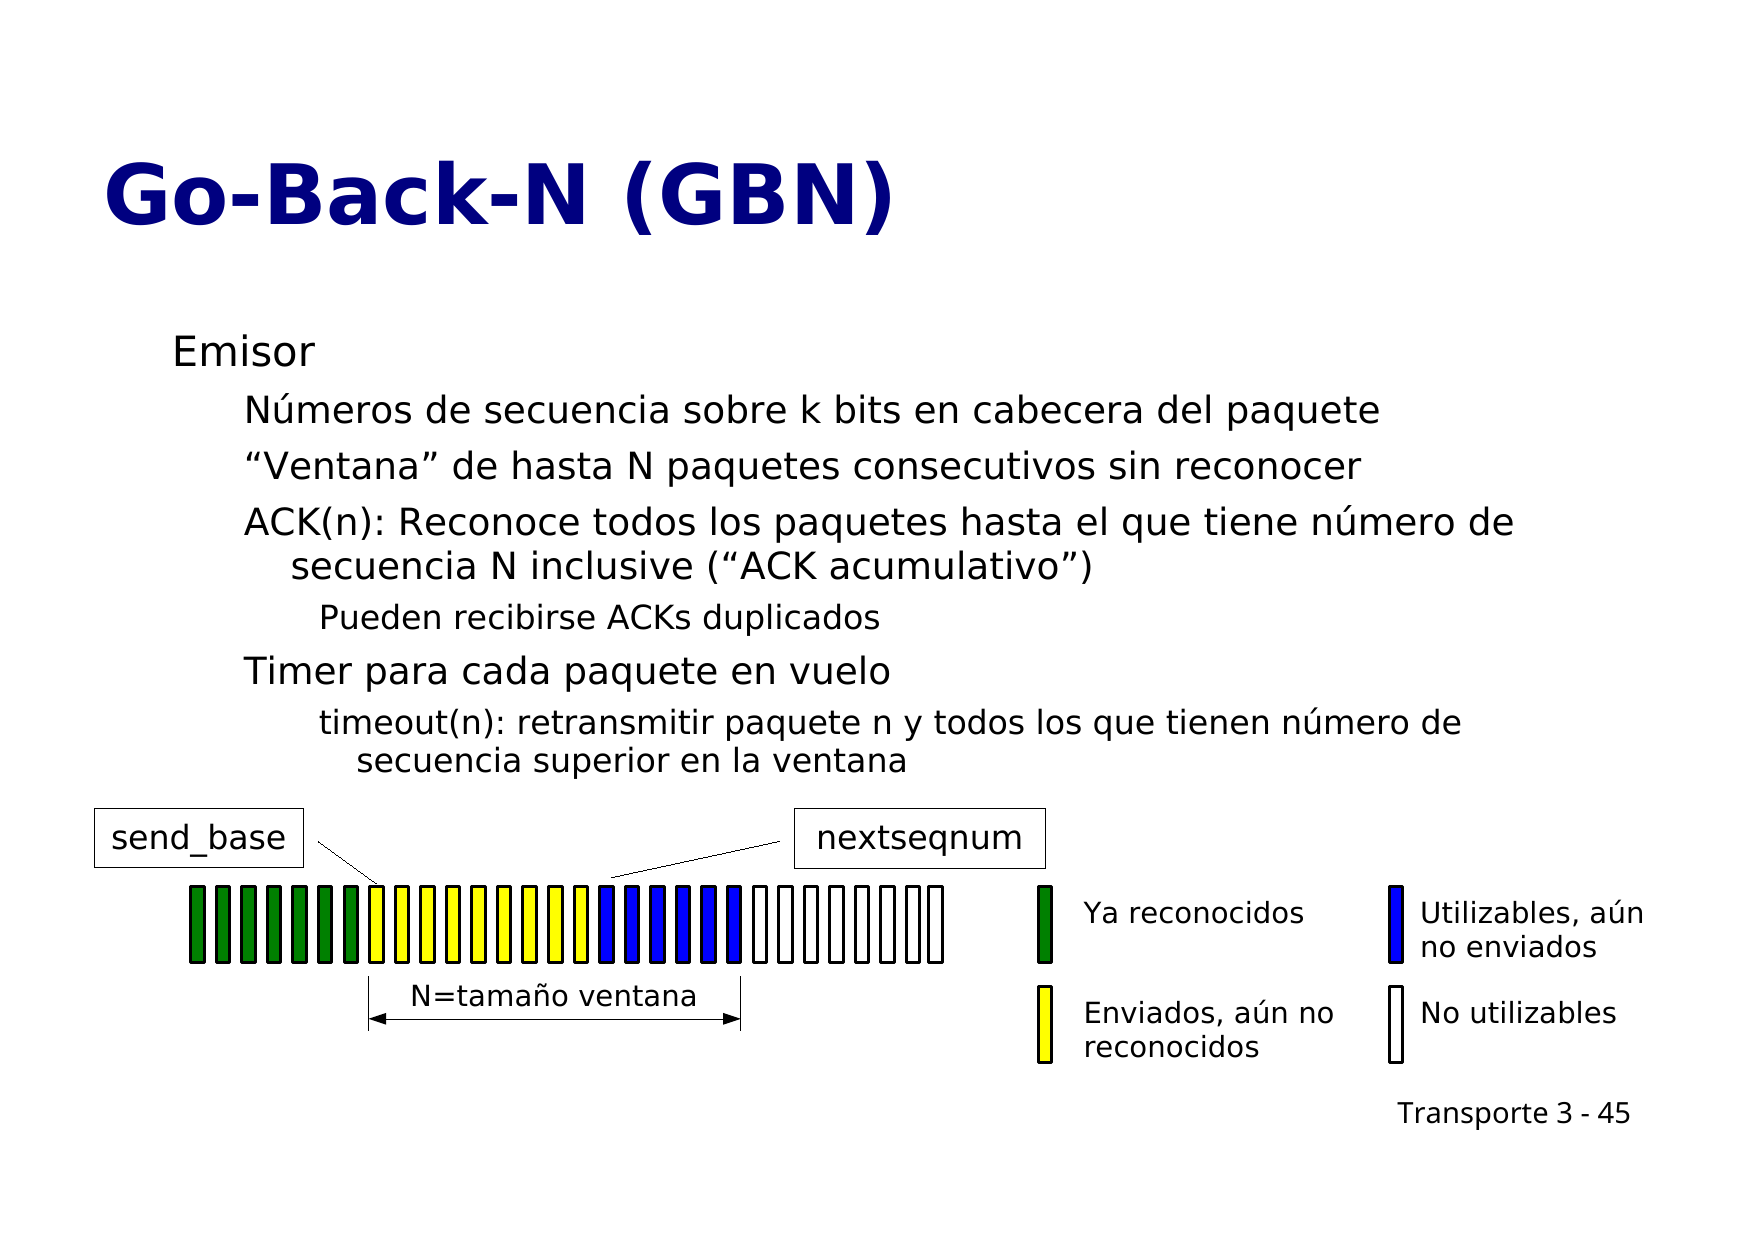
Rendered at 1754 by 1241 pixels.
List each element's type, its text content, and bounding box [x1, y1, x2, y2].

text_box [928, 886, 943, 963]
text_box [216, 886, 230, 963]
text_box [292, 886, 307, 963]
text_box Utilizables, aún no enviados [1405, 888, 1669, 972]
list Emisor Números de secuencia sobre k bits en cabecera del paquete “Ventana” de hasta N paquetes consecutivos sin reconocer ACK(n): Reconoce todos los paquetes hasta el que tiene número de secuencia N inclusive (“ACK acumulativo”) Pueden recibirse ACKs duplicados Timer para cada paquete en vuelo timeout(n): retransmitir paquete n y todos los que tienen número de secuencia superior en la ventana [154, 320, 1546, 1098]
text_box [906, 886, 920, 963]
text_box nextseqnum [794, 809, 1046, 868]
text_box [1038, 986, 1052, 1063]
text_box [1389, 886, 1403, 963]
text_box [190, 886, 205, 963]
text_box [778, 886, 793, 963]
text_box [1038, 886, 1052, 963]
text_box [241, 886, 256, 963]
text_box [446, 886, 460, 963]
title Go-Back-N (GBN) [88, 87, 1654, 305]
text_box [804, 886, 818, 963]
text_box [880, 886, 895, 963]
text_box [267, 886, 281, 963]
text_box [727, 886, 741, 963]
text_box [1389, 986, 1403, 1063]
text_box Enviados, aún no reconocidos [1068, 989, 1351, 1073]
text_box [829, 886, 844, 963]
text_box [369, 886, 384, 963]
text_box [599, 886, 614, 963]
text_box [676, 886, 690, 963]
text_box [548, 886, 563, 963]
text_box [625, 886, 639, 963]
text_box [855, 886, 869, 963]
text_box Ya reconocidos [1068, 888, 1320, 938]
text_box [344, 886, 358, 963]
text_box [753, 886, 767, 963]
text_box [522, 886, 537, 963]
text_box No utilizables [1405, 989, 1633, 1039]
text_box [701, 886, 716, 963]
text_box send_base [94, 809, 303, 868]
text_box [574, 886, 588, 963]
text_box [318, 886, 332, 963]
text_box [650, 886, 665, 963]
text_box [497, 886, 511, 963]
text_box [420, 886, 435, 963]
text_box [471, 886, 486, 963]
text_box [395, 886, 409, 963]
